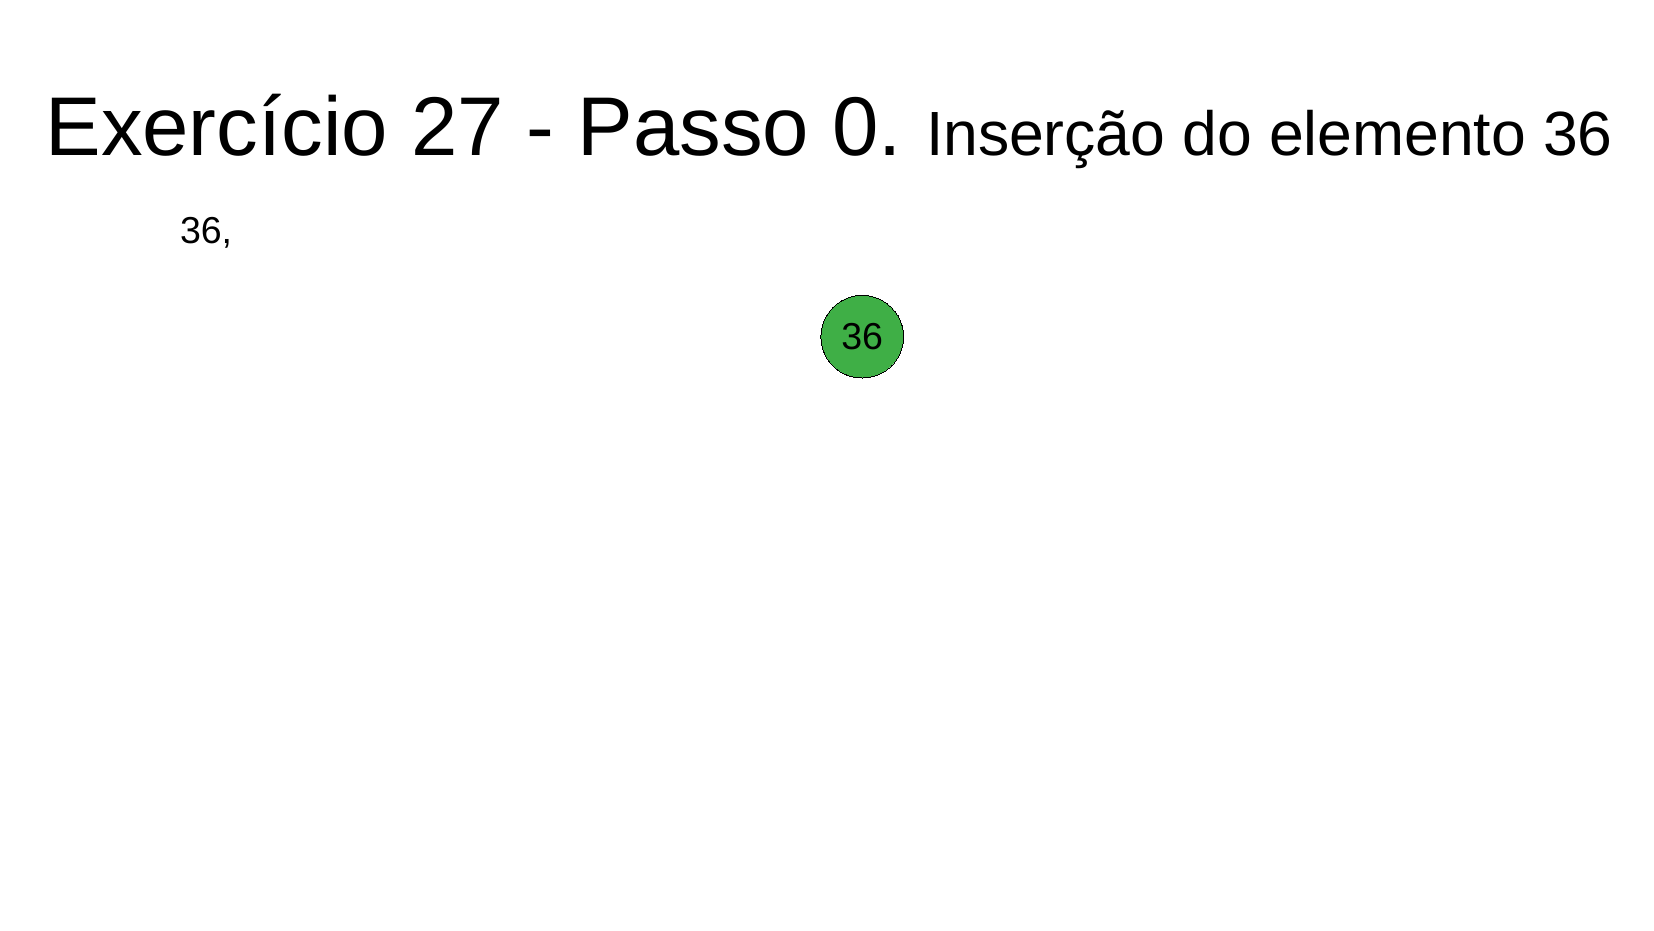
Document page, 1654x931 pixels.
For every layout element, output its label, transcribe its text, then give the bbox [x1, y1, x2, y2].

text_box Exercício 27 - Passo 0. Inserção do elemento 36 [30, 73, 1654, 251]
text_box 36 [820, 302, 904, 379]
text_box 36, [165, 202, 1016, 302]
